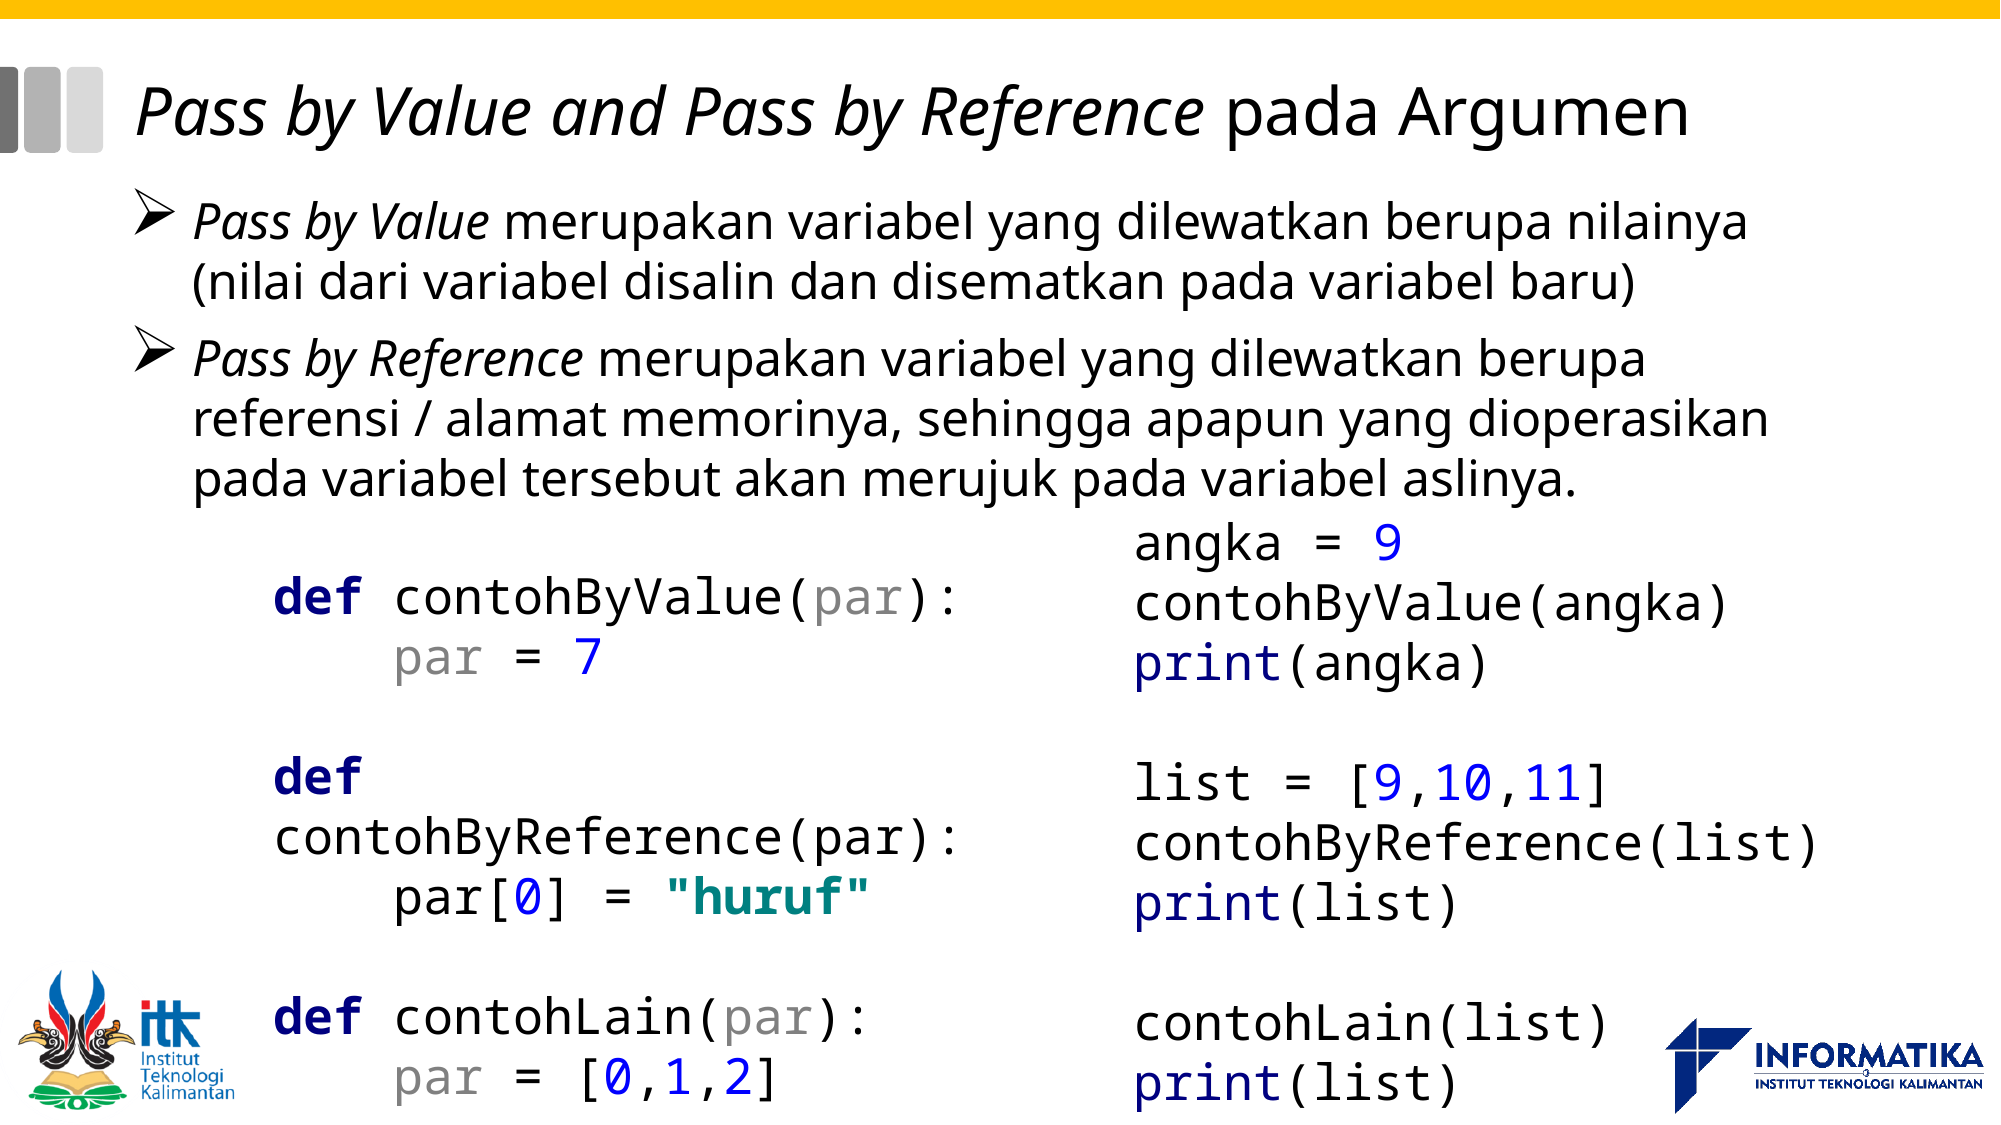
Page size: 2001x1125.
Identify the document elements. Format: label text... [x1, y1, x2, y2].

text_box def contohByValue(par): par = 7 def contohByReference(par): par[0] = "huruf" def contohLain(par): par = [0,1,2] [253, 554, 1072, 1115]
picture [0, 935, 253, 1125]
title Pass by Value and Pass by Reference pada Argumen [114, 57, 1840, 276]
text_box Pass by Value merupakan variabel yang dilewatkan berupa nilainya (nilai dari variabel disalin dan disematkan pada variabel baru) Pass by Reference merupakan variabel yang dilewatkan berupa referensi / alamat memorinya, sehingga apapun yang dioperasikan pada variabel tersebut akan merujuk pada variabel aslinya. [114, 182, 1800, 591]
text_box [0, 0, 2000, 19]
text_box angka = 9 contohByValue(angka) print(angka) list = [9,10,11] contohByReference(list) print(list) contohLain(list) print(list) [1119, 502, 2000, 1118]
